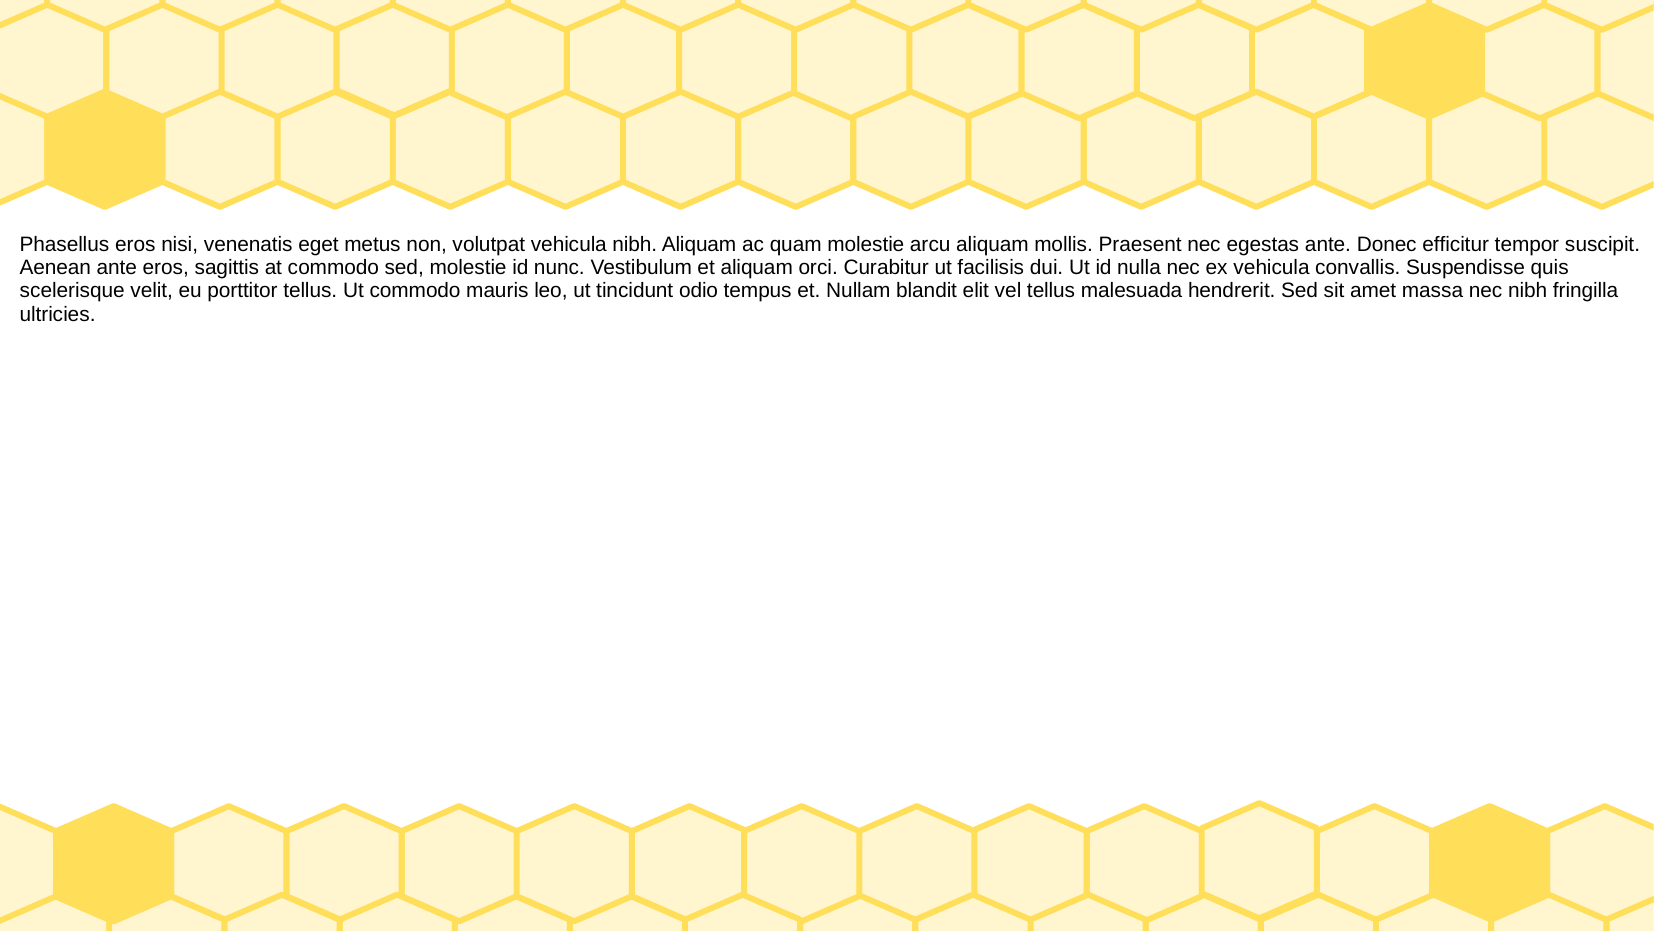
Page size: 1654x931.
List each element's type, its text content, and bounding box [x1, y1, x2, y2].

text_box Phasellus eros nisi, venenatis eget metus non, volutpat vehicula nibh. Aliquam ac quam molestie arcu aliquam mollis. Praesent nec egestas ante. Donec efficitur tempor suscipit. Aenean ante eros, sagittis at commodo sed, molestie id nunc. Vestibulum et aliquam orci. Curabitur ut facilisis dui. Ut id nulla nec ex vehicula convallis. Suspendisse quis scelerisque velit, eu porttitor tellus. Ut commodo mauris leo, ut tincidunt odio tempus et. Nullam blandit elit vel tellus malesuada hendrerit. Sed sit amet massa nec nibh fringilla ultricies. [4, 225, 1654, 601]
